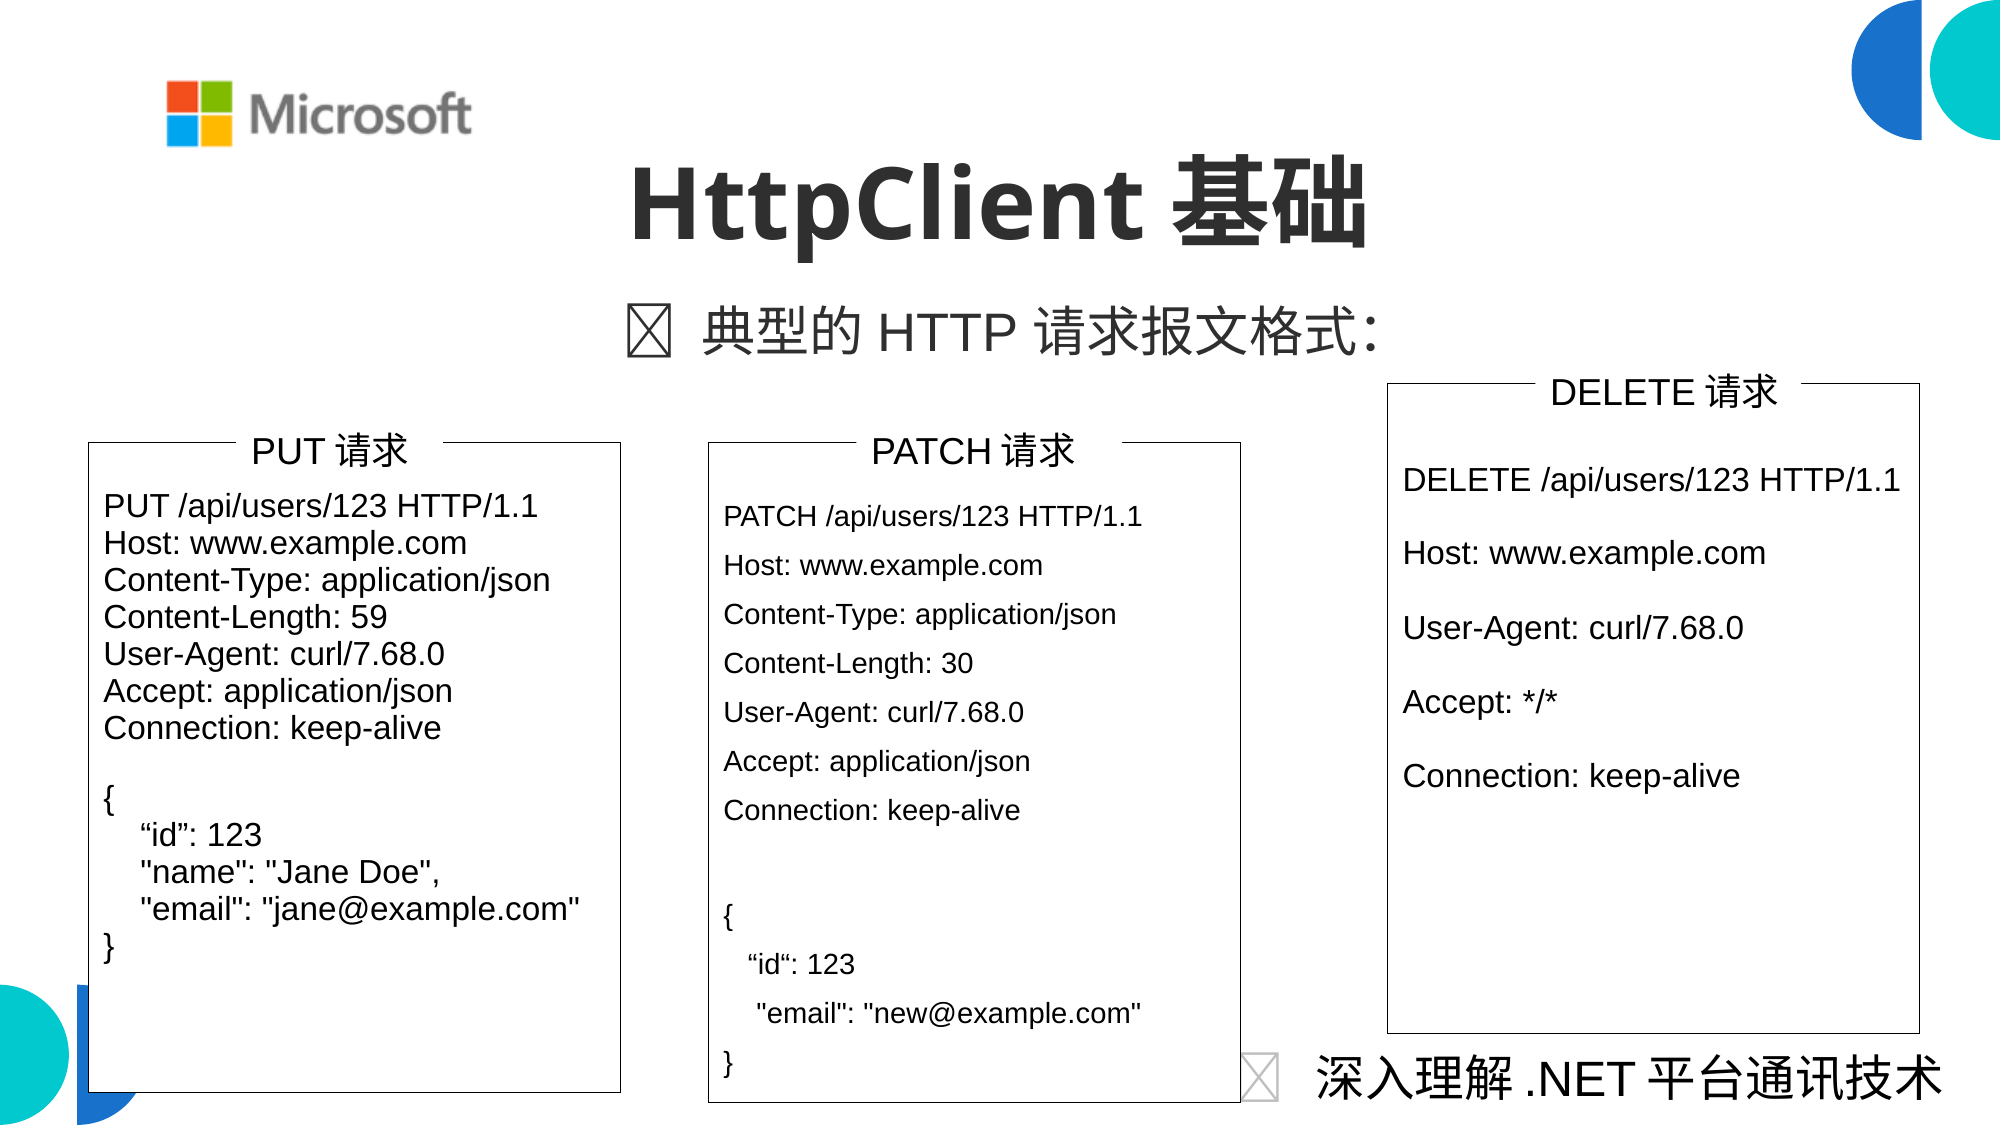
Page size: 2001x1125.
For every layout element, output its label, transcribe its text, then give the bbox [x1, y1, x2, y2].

text_box PUT请求 [236, 413, 443, 478]
title HttpClient基础 [137, 106, 1861, 292]
subtitle 🚀 🚀 深入理解.NET平台通讯技术 [1173, 1046, 1952, 1107]
text_box PUT /api/users/123 HTTP/1.1 Host: www.example.com Content-Type: application/json Content-Length: 59 User-Agent: curl/7.68.0 Accept: application/json Connection: keep-alive { “id”: 123 "name": "Jane Doe", "email": "jane@example.com" } [88, 442, 621, 1093]
text_box PATCH /api/users/123 HTTP/1.1 Host: www.example.com Content-Type: application/json Content-Length: 30 User-Agent: curl/7.68.0 Accept: application/json Connection: keep-alive { “id“: 123 "email": "new@example.com" } [708, 442, 1241, 1103]
text_box DELETE请求 [1535, 354, 1802, 419]
text_box 🚀 典型的HTTP请求报文格式： [236, 253, 1823, 373]
text_box DELETE /api/users/123 HTTP/1.1 Host: www.example.com User-Agent: curl/7.68.0 Accept: */* Connection: keep-alive [1387, 383, 1920, 1034]
picture [85, 41, 552, 189]
text_box PATCH请求 [856, 413, 1123, 478]
